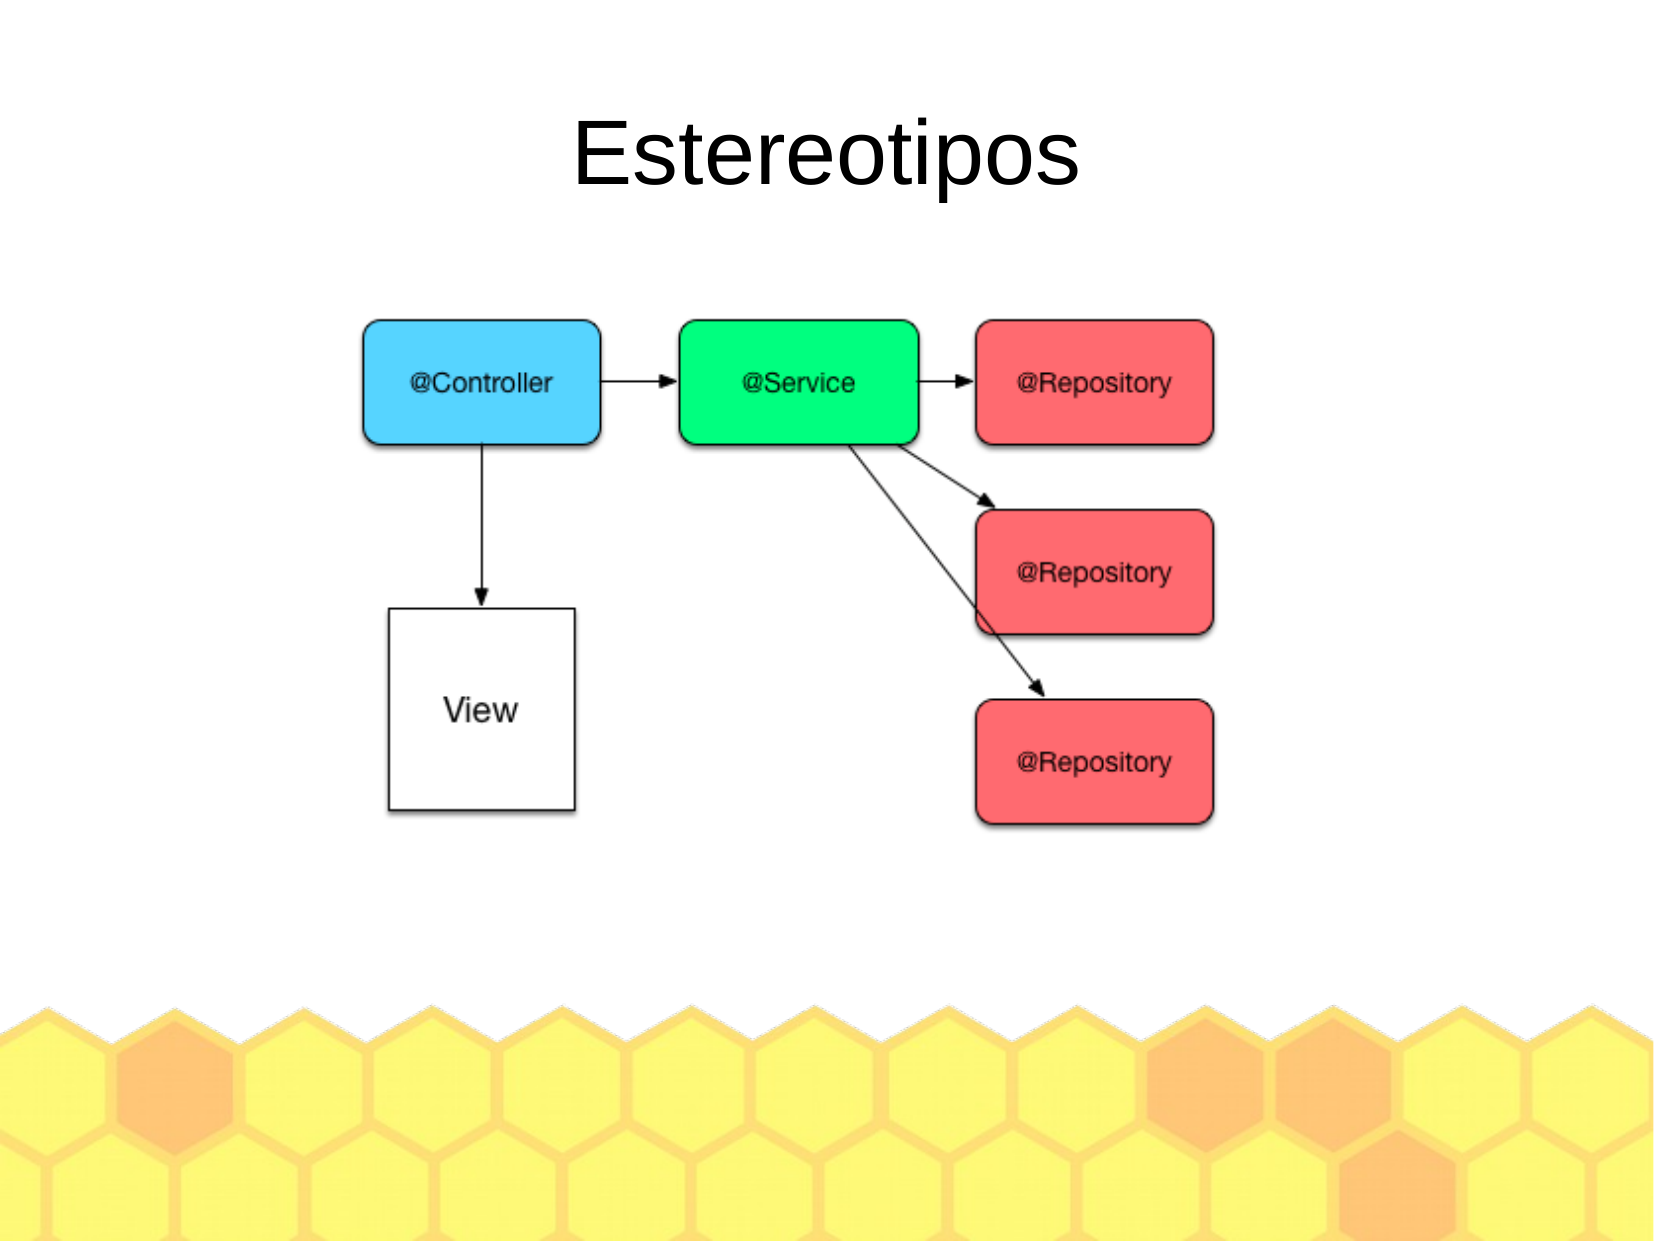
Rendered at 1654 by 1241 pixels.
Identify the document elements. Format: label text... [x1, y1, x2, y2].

picture [0, 1001, 1654, 1241]
title Estereotipos [82, 49, 1571, 257]
picture [345, 290, 1276, 861]
